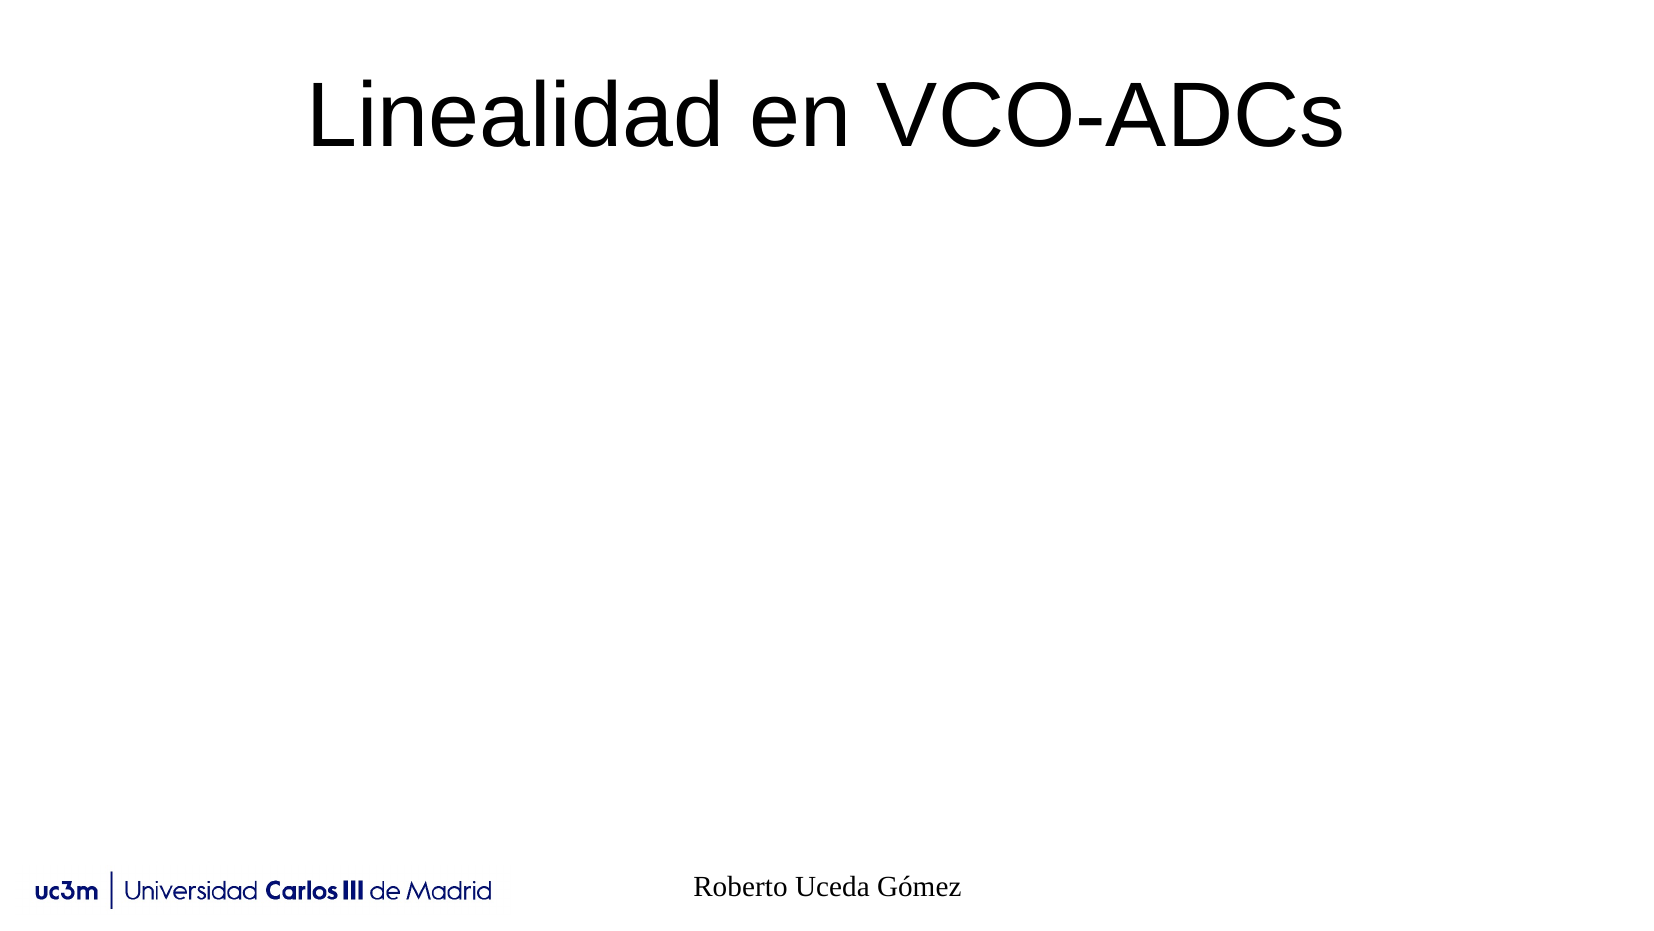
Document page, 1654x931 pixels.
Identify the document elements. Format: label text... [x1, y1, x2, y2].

picture [15, 865, 511, 915]
title Linealidad en VCO-ADCs [82, 37, 1571, 193]
